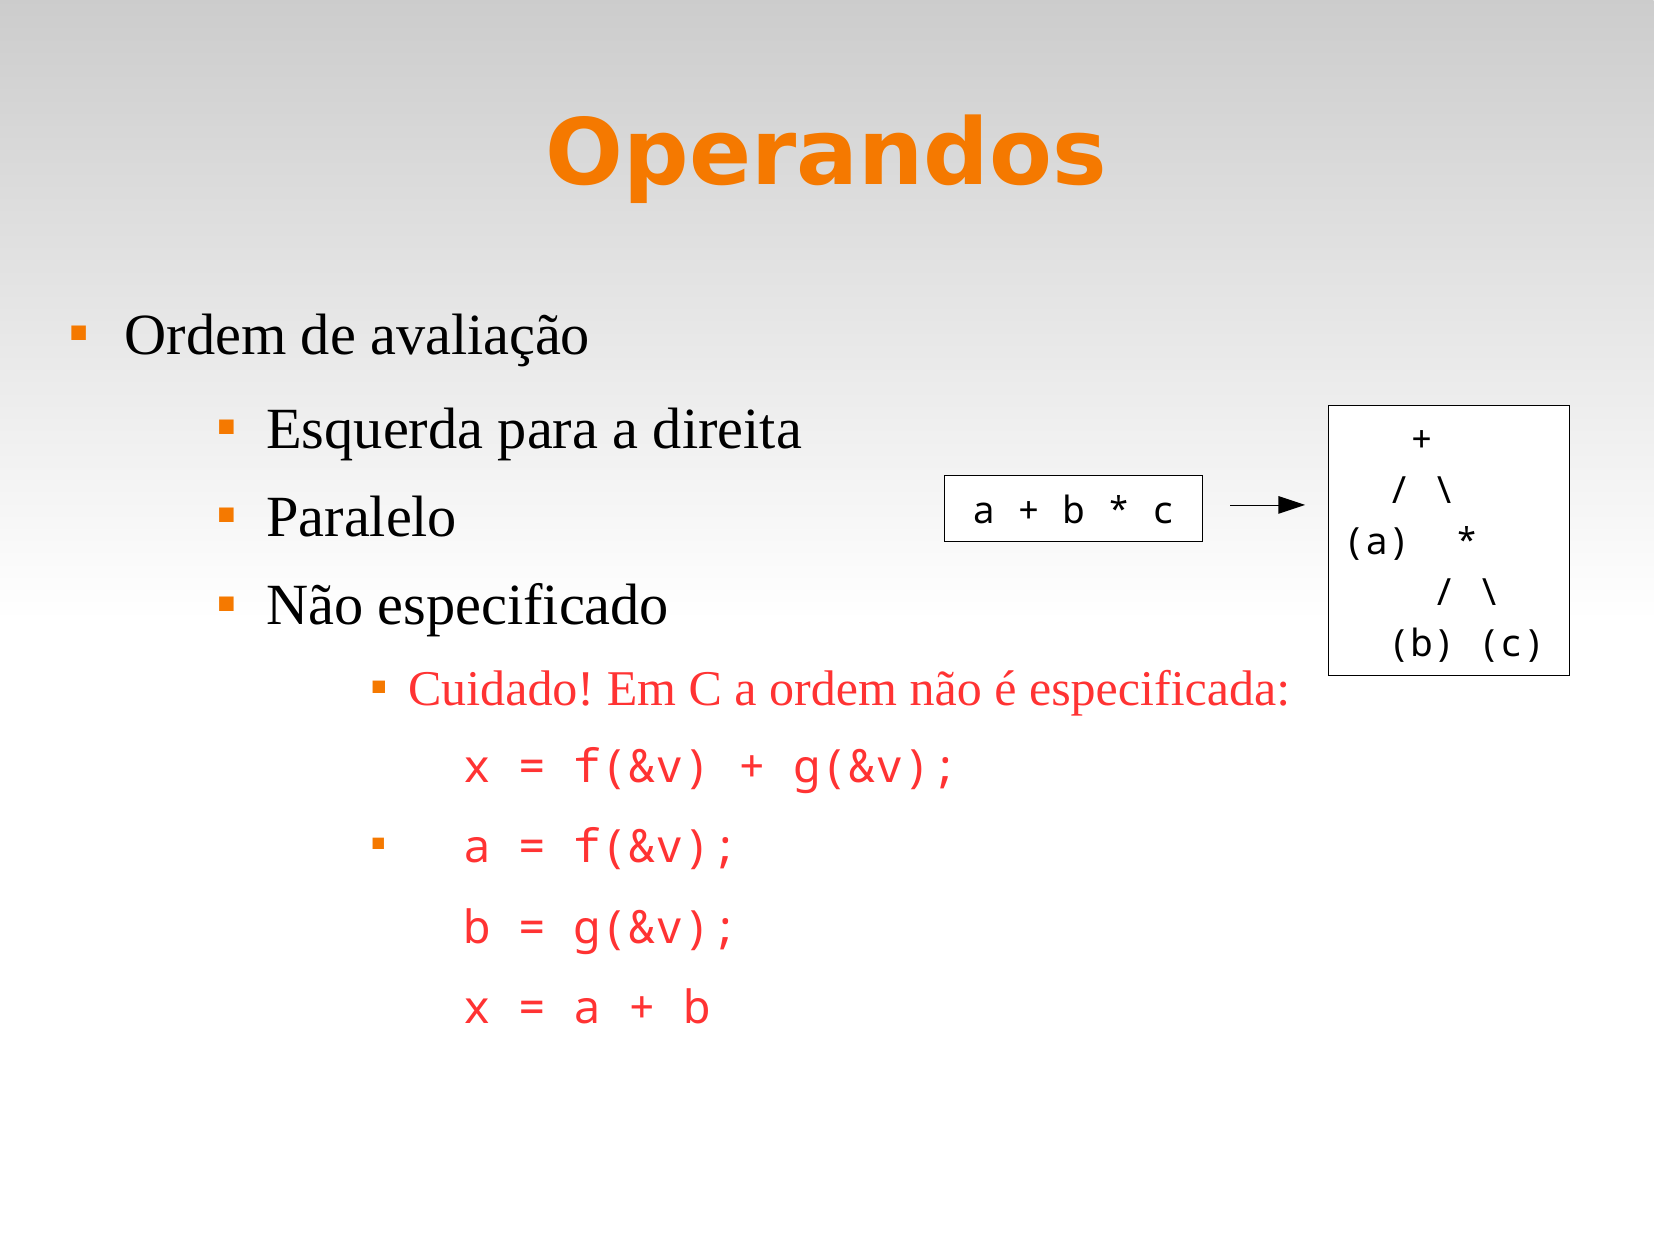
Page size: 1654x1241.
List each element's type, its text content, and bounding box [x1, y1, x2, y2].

list Ordem de avaliação Esquerda para a direita Paralelo Não especificado Cuidado! Em C a ordem não é especificada: x = f(&v) + g(&v); a = f(&v); b = g(&v); x = a + b [0, 302, 1576, 1121]
title Operandos [82, 49, 1571, 257]
text_box a + b * c [944, 475, 1203, 539]
text_box + / \ (a) * / \ (b) (c) [1328, 405, 1570, 638]
